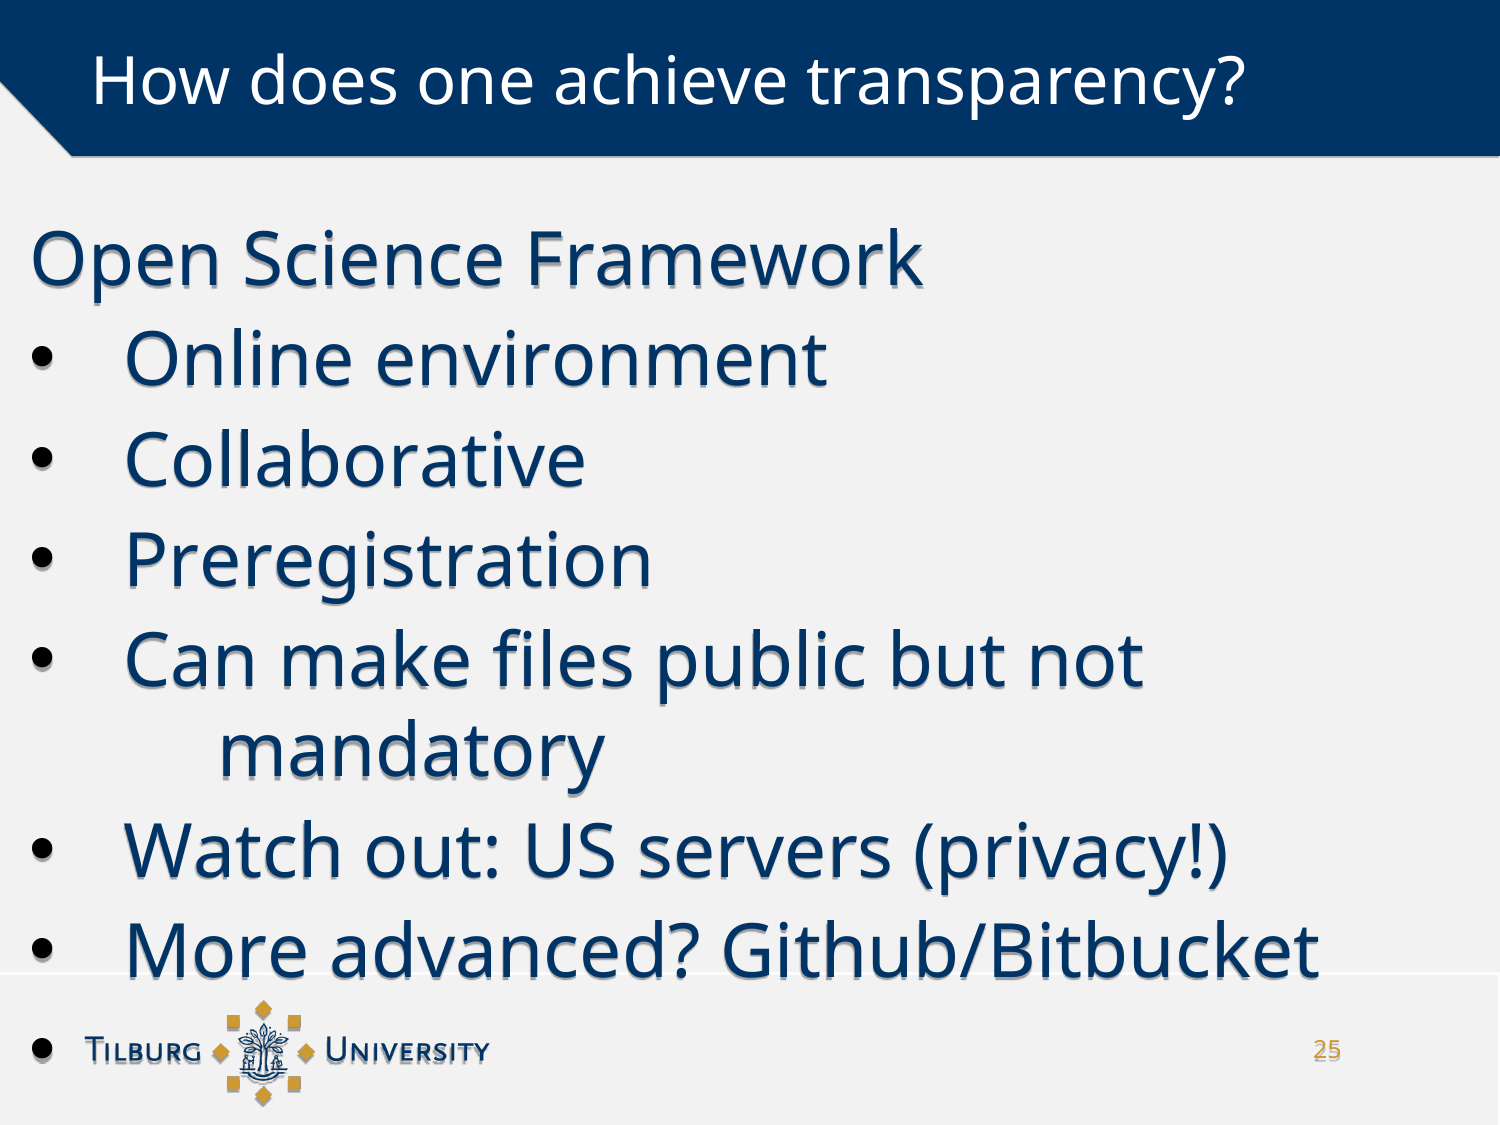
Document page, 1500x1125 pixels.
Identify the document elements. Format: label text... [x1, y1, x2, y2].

title How does one achieve transparency? [75, 0, 1426, 156]
text_box [1298, 1026, 1426, 1087]
text_box Open Science Framework Online environment Collaborative Preregistration Can make files public but not mandatory Watch out: US servers (privacy!) More advanced? Github/Bitbucket [14, 202, 1450, 971]
